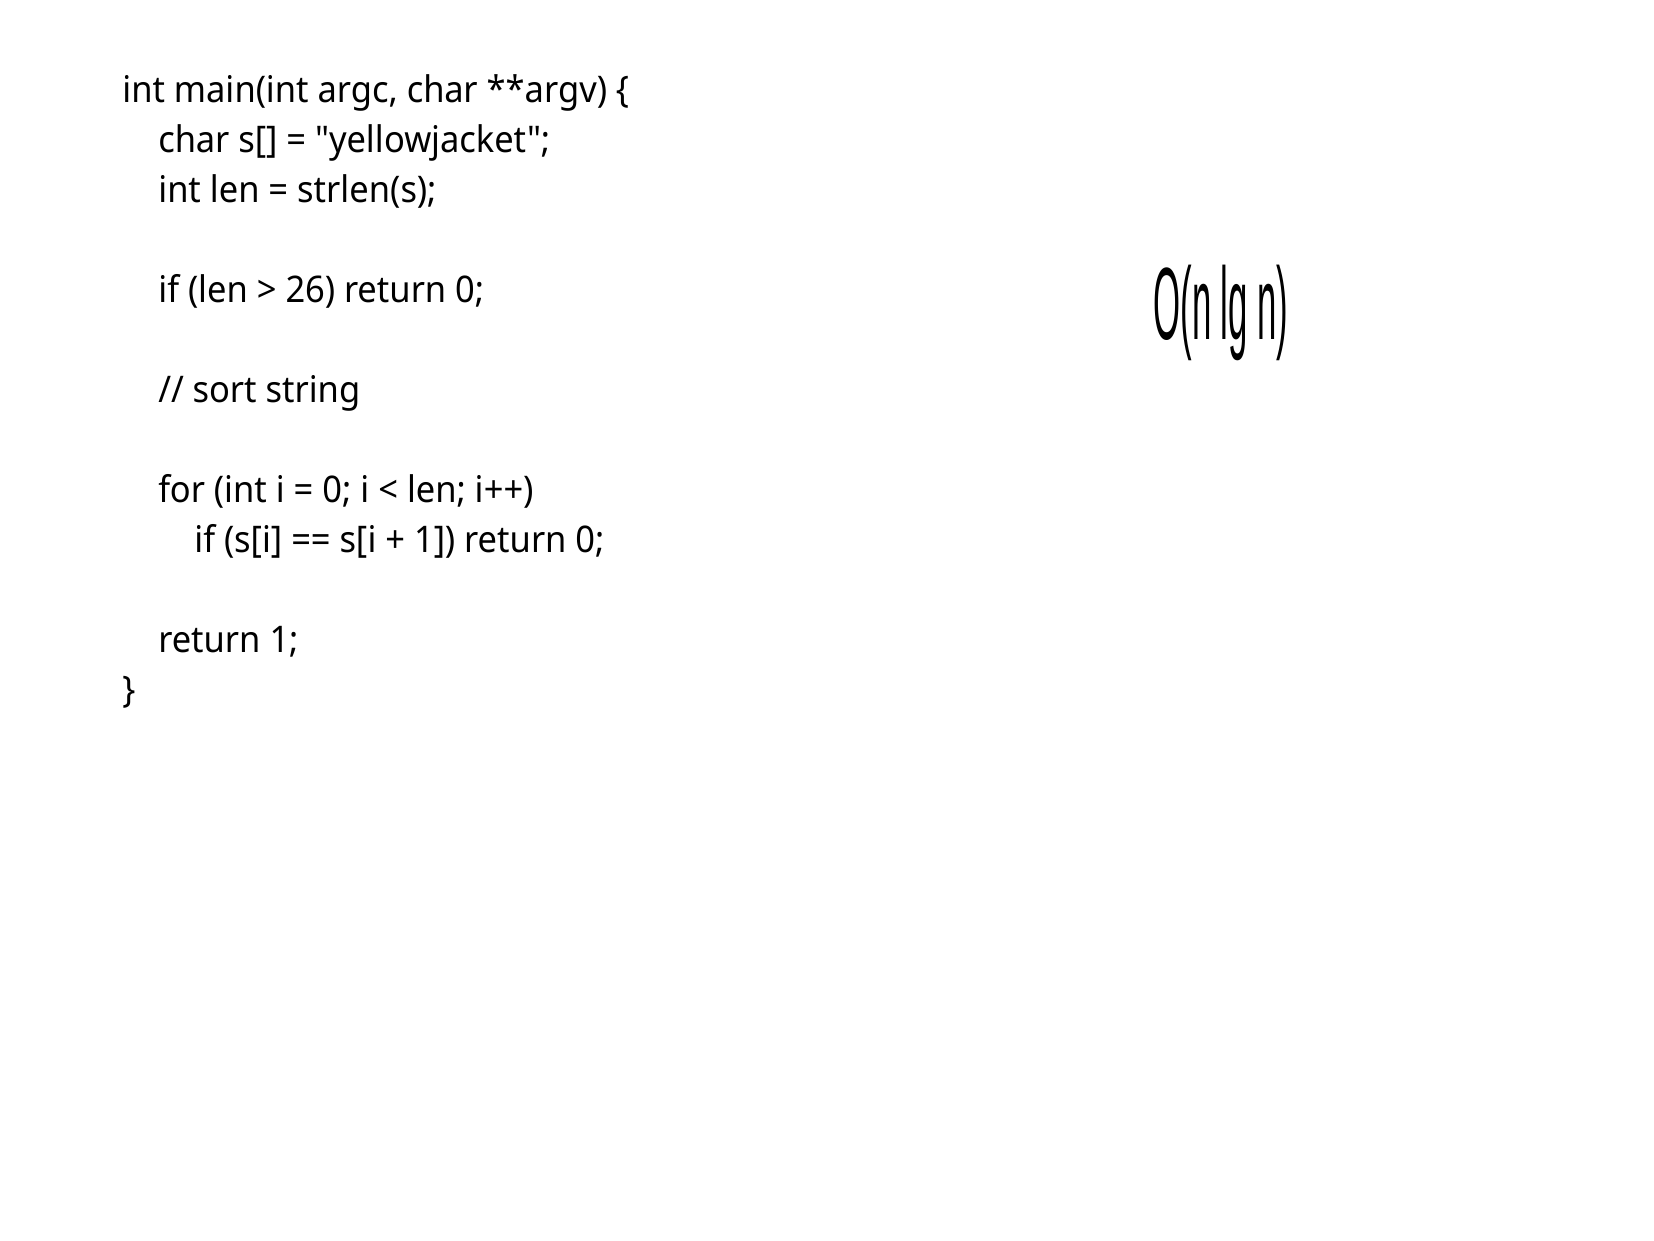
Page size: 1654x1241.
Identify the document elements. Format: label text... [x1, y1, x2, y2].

text_box int main(int argc, char **argv) { char s[] = "yellowjacket"; int len = strlen(s); if (len > 26) return 0; // sort string for (int i = 0; i < len; i++) if (s[i] == s[i + 1]) return 0; return 1; } [107, 55, 645, 721]
text_box O(n lg n) [1138, 239, 1306, 370]
